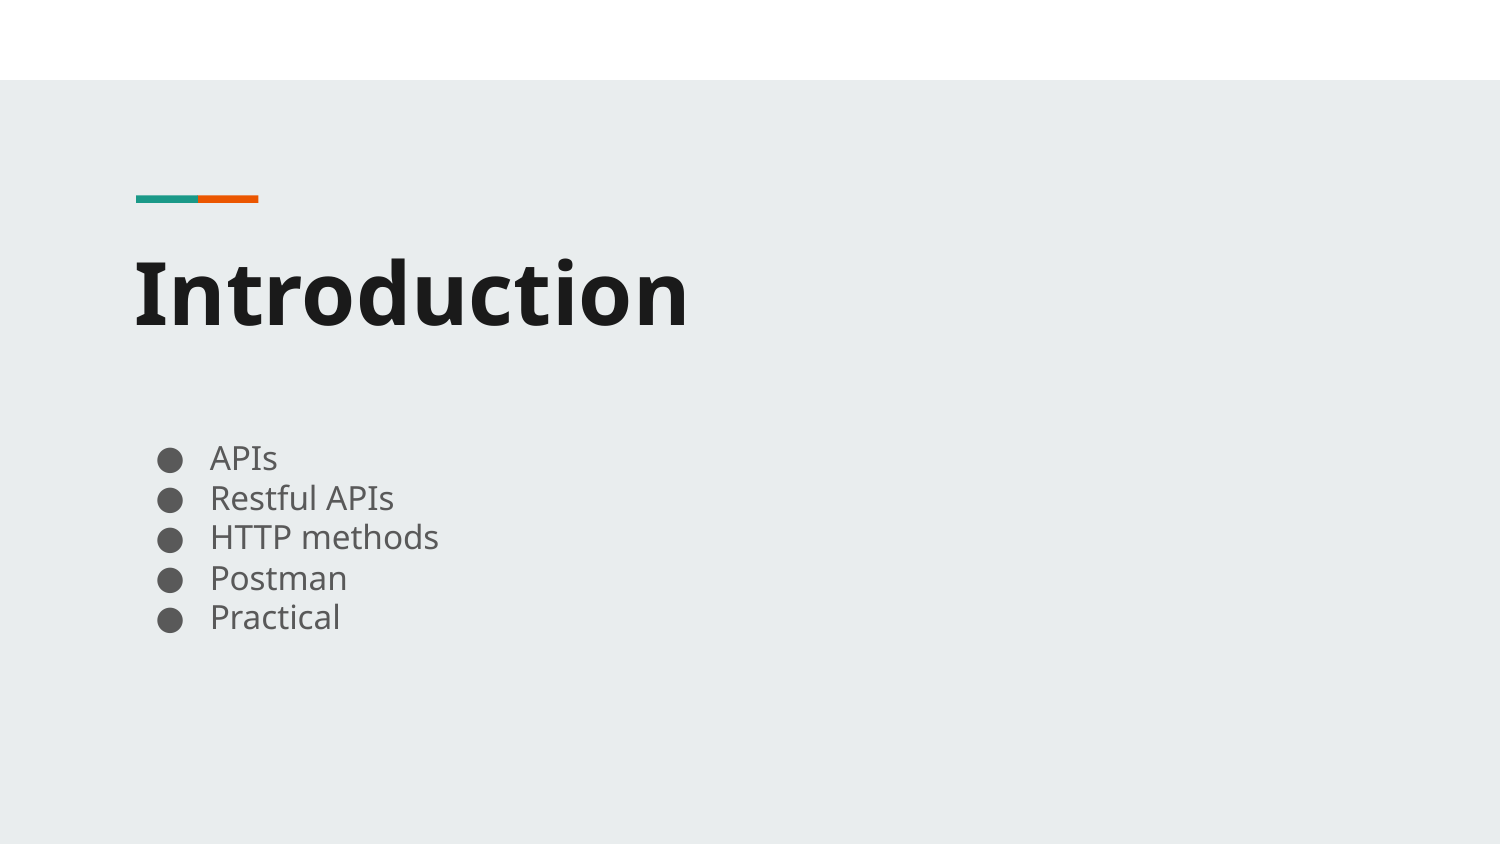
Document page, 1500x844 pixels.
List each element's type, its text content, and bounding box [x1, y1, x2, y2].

title Introduction [119, 216, 1381, 421]
subtitle APIs Restful APIs HTTP methods Postman Practical [119, 421, 1381, 844]
